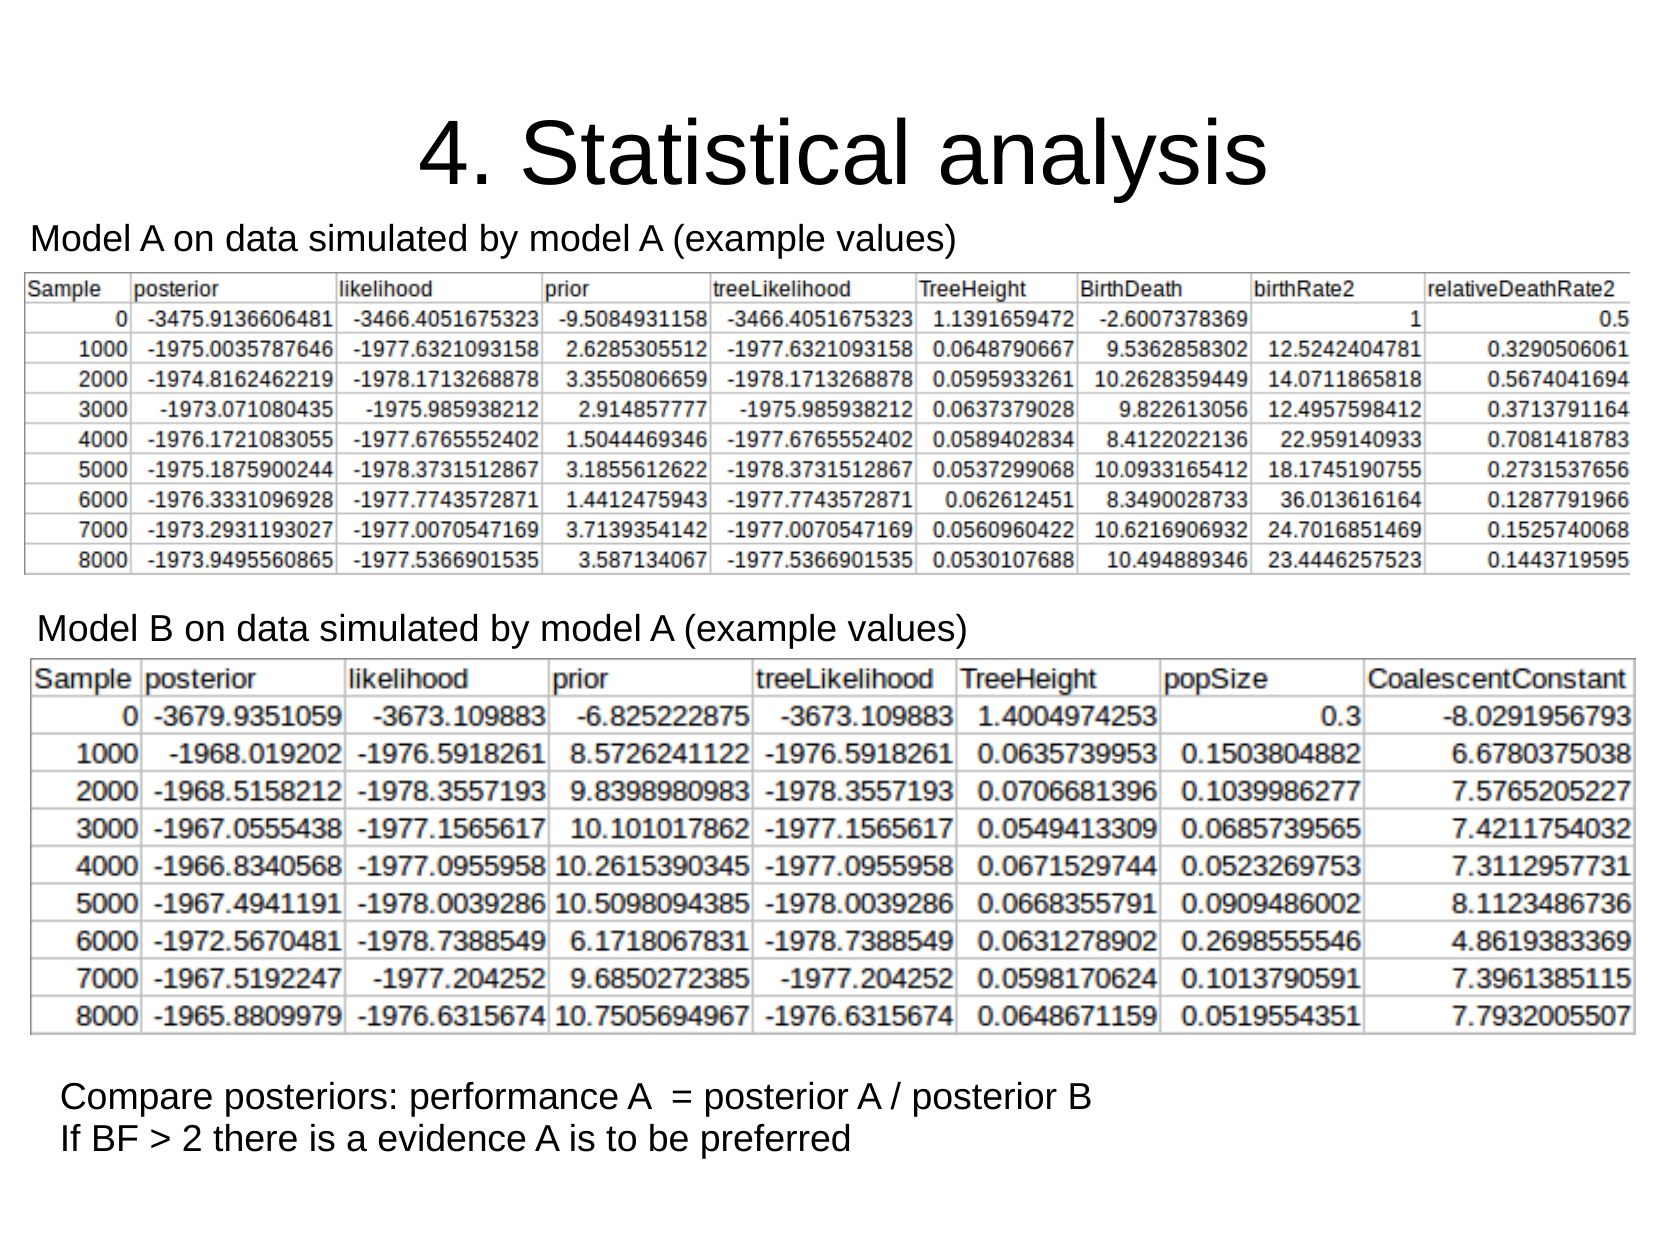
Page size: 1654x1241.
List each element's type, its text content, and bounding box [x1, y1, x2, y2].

picture [24, 272, 1630, 575]
text_box Compare posteriors: performance A = posterior A / posterior B If BF > 2 there is a evidence A is to be preferred [45, 1068, 1606, 1167]
title 4. Statistical analysis [82, 49, 1571, 257]
text_box Model A on data simulated by model A (example values) [15, 210, 972, 267]
picture [30, 658, 1636, 1036]
text_box Model B on data simulated by model A (example values) [21, 600, 983, 657]
